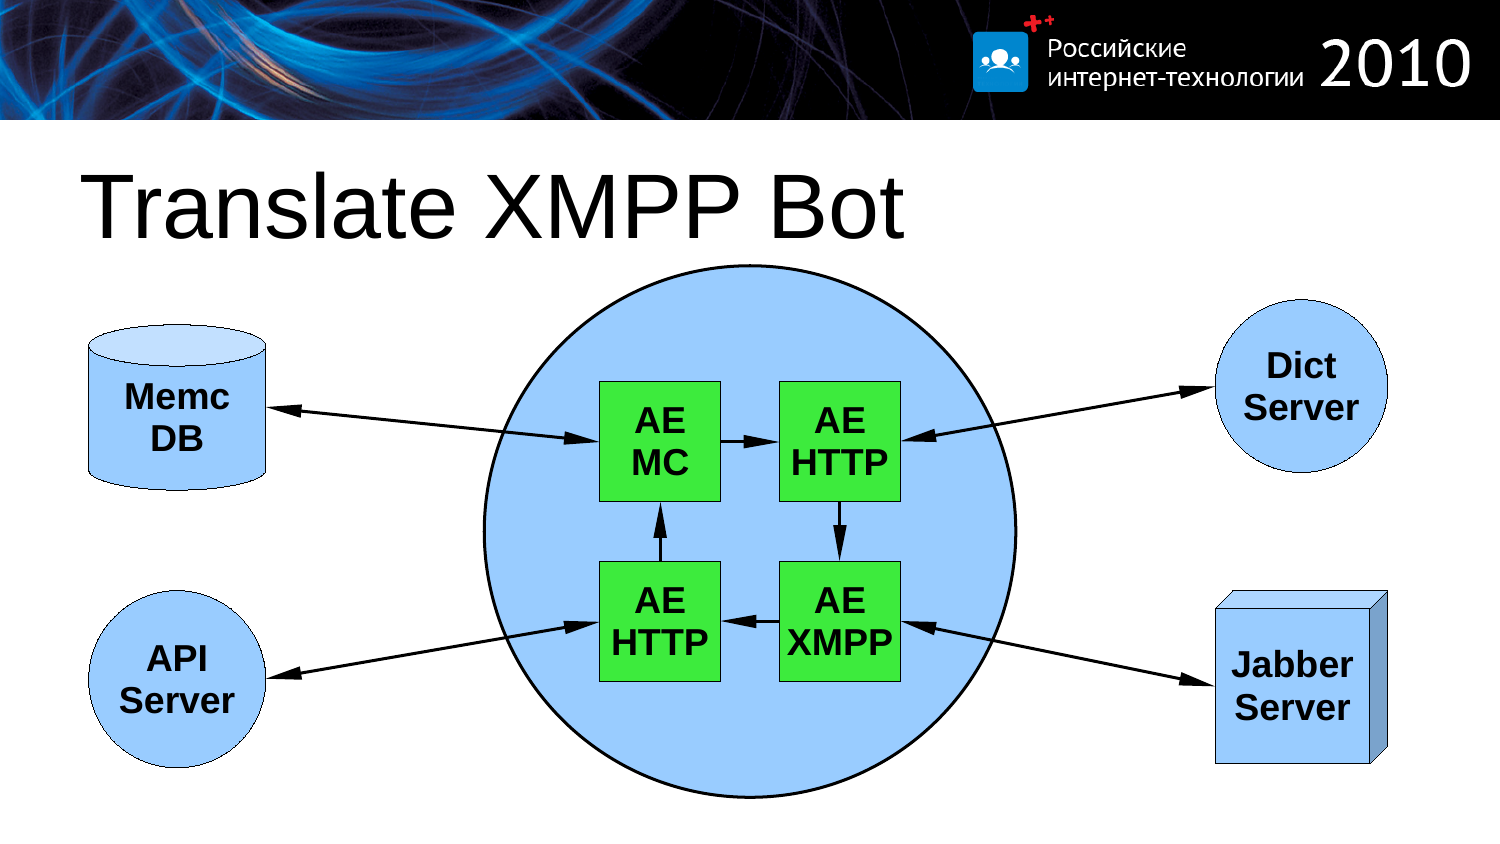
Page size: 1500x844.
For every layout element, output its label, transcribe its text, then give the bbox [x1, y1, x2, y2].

text_box Jabber Server [1215, 609, 1369, 764]
text_box [507, 622, 992, 798]
text_box API Server [88, 590, 266, 768]
text_box [504, 265, 993, 441]
text_box AE HTTP [599, 561, 721, 682]
text_box [661, 443, 839, 620]
text_box [840, 427, 1016, 638]
text_box Dict Server [1215, 299, 1388, 473]
text_box Memc DB [88, 348, 266, 491]
text_box AE XMPP [779, 561, 901, 682]
text_box AE MC [599, 381, 721, 502]
picture [0, 0, 1500, 120]
title Translate XMPP Bot [79, 149, 1430, 264]
text_box AE HTTP [779, 381, 901, 502]
text_box [484, 434, 660, 636]
